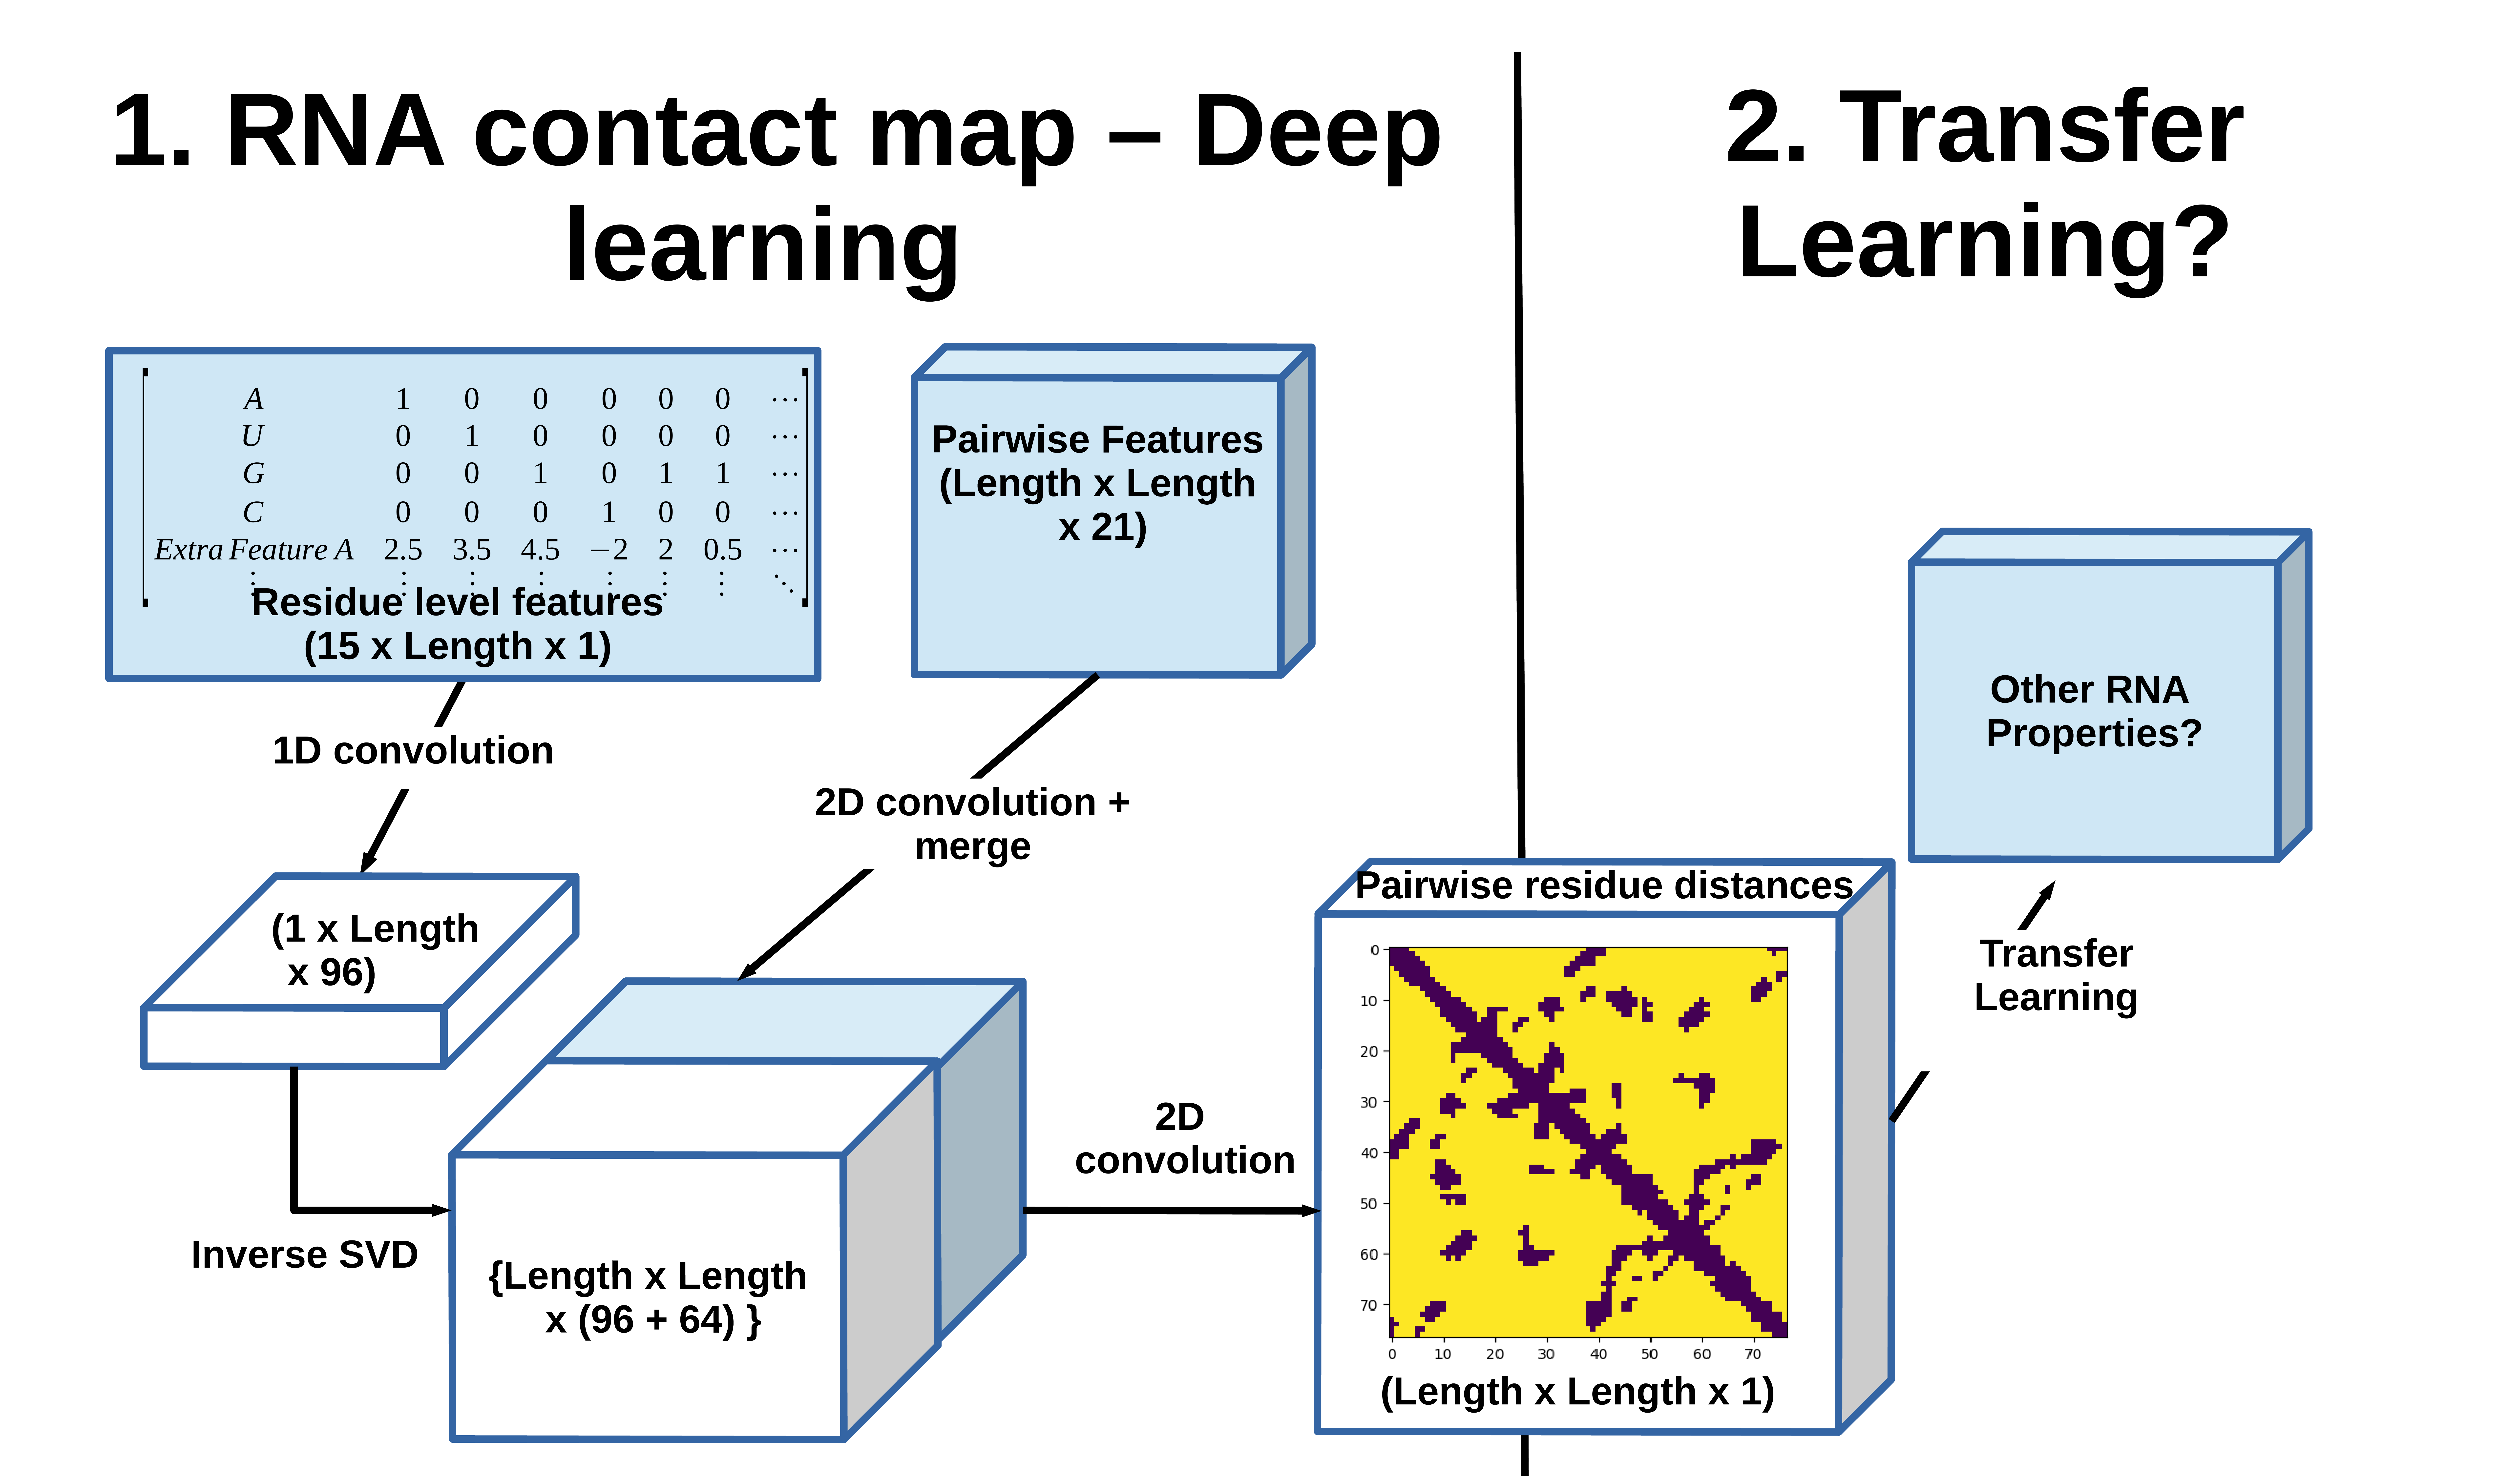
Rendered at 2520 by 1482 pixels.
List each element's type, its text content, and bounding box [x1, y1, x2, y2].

chart [133, 366, 818, 608]
text_box 2D convolution [1061, 1093, 1310, 1203]
text_box Residue level features (15 x Length x 1) [109, 350, 818, 679]
text_box 2D convolution + merge [800, 779, 1146, 869]
text_box [937, 982, 1023, 1340]
text_box Pairwise Features (Length x Length x 21) [914, 378, 1281, 675]
text_box (1 x Length x 96) [144, 1008, 444, 1067]
text_box (Length x Length x 1) [1317, 924, 1839, 1432]
text_box 1D convolution [269, 727, 615, 789]
text_box Inverse SVD [180, 1231, 430, 1341]
text_box Other RNA Properties? [1911, 562, 2278, 860]
text_box Transfer Learning [1908, 930, 2206, 1071]
title 1. RNA contact map – Deep learning [56, 60, 1499, 314]
text_box {Length x Length x (96 + 64) } [452, 1155, 844, 1440]
text_box Pairwise residue distances [1308, 862, 1901, 924]
title 2. Transfer Learning? [1504, 60, 2466, 307]
picture [1334, 941, 1820, 1375]
